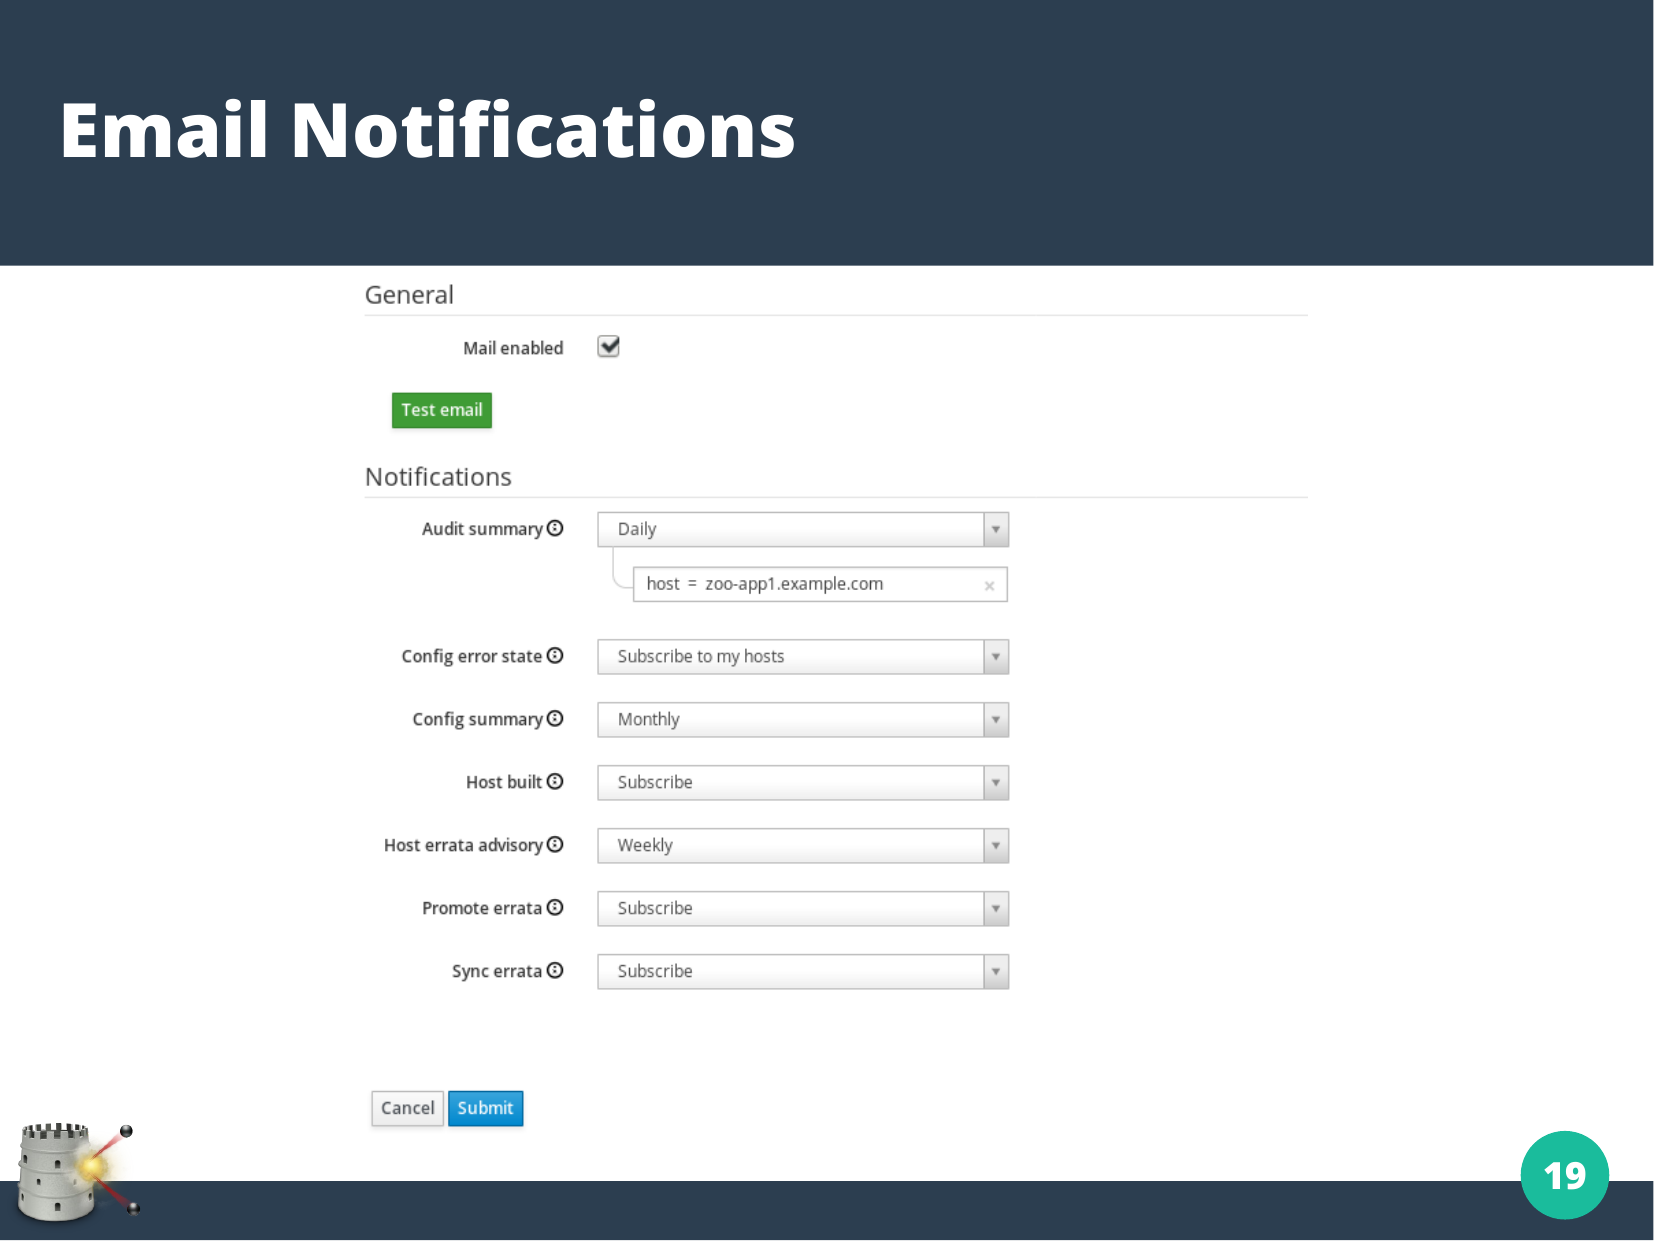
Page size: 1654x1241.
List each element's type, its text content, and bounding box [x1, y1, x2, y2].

picture [5, 1104, 148, 1241]
picture [332, 271, 1308, 1180]
title Email Notifications [59, 49, 1595, 207]
